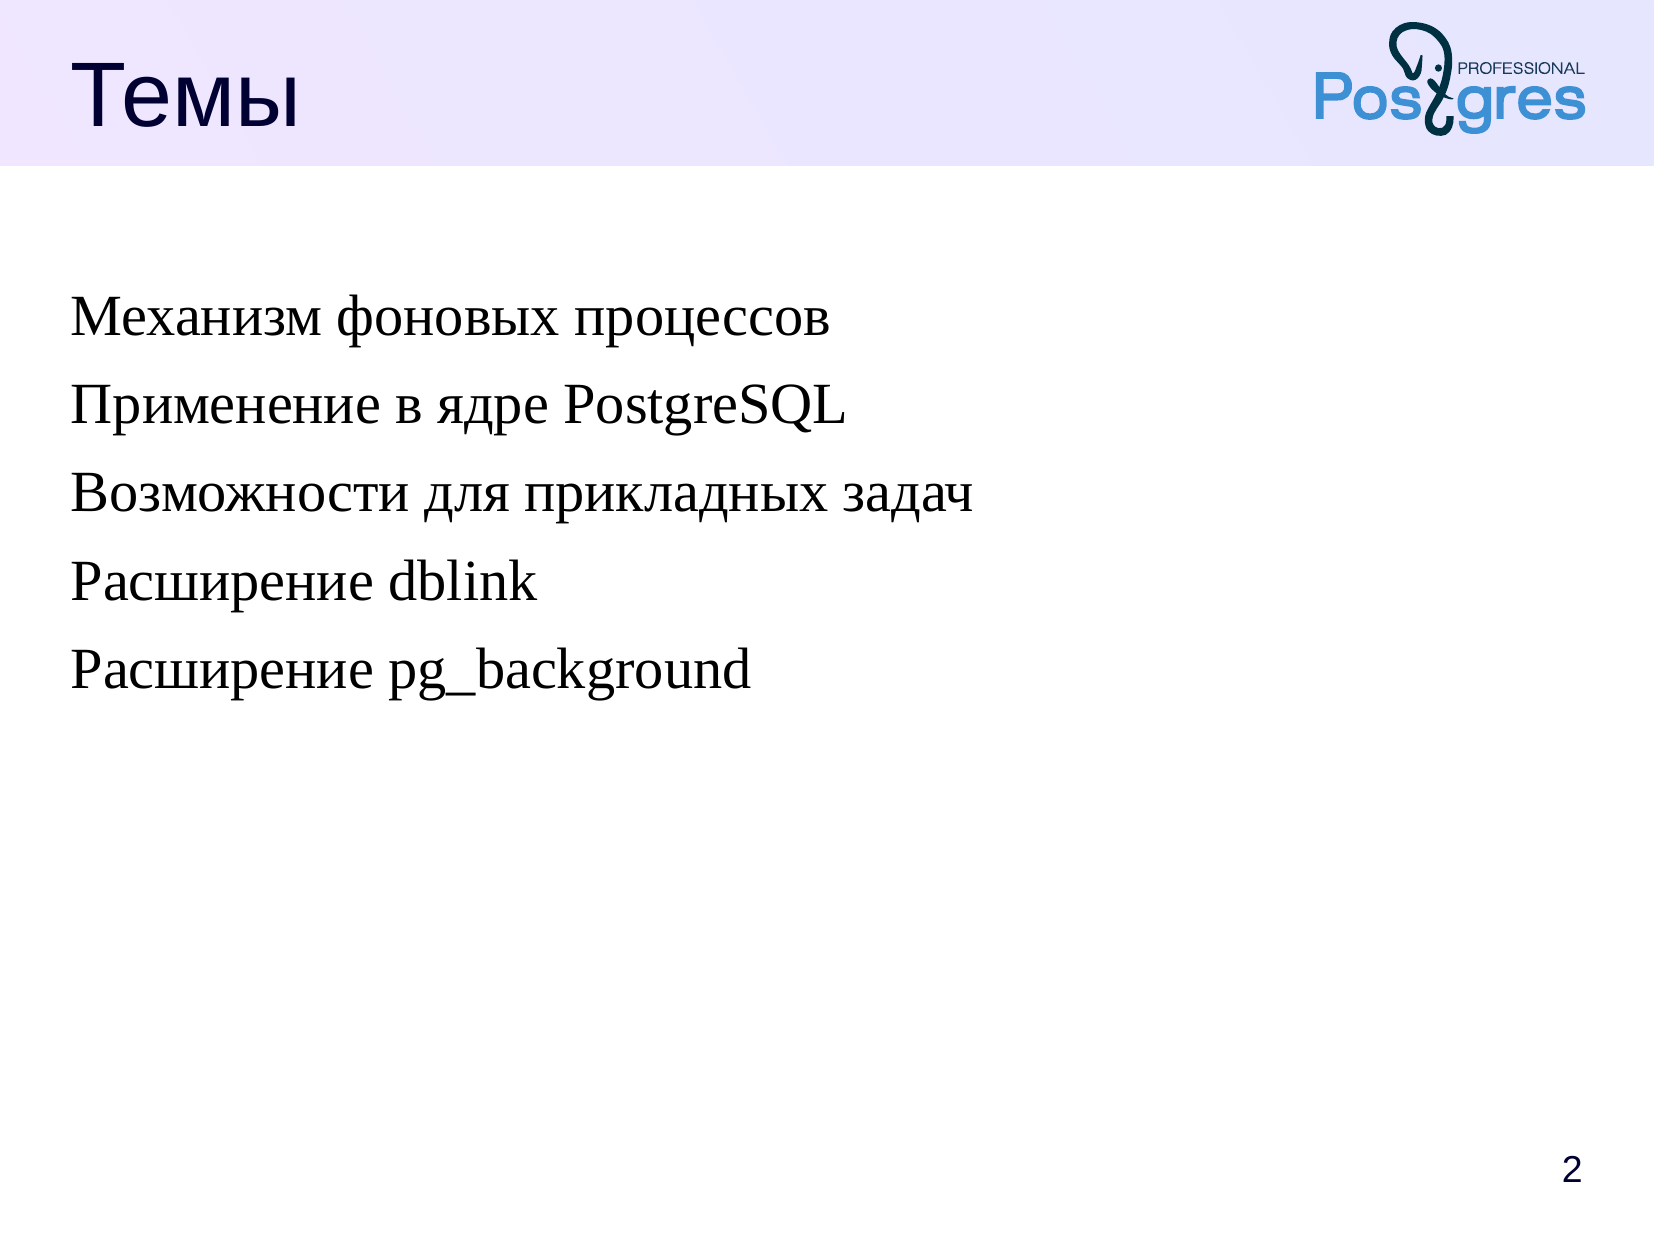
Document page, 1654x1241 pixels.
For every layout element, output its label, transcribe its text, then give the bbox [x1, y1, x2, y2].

list Механизм фоновых процессов Применение в ядре PostgreSQL Возможности для прикладных задач Расширение dblink Расширение pg_background [70, 283, 1583, 1141]
title Темы [70, 43, 1241, 147]
